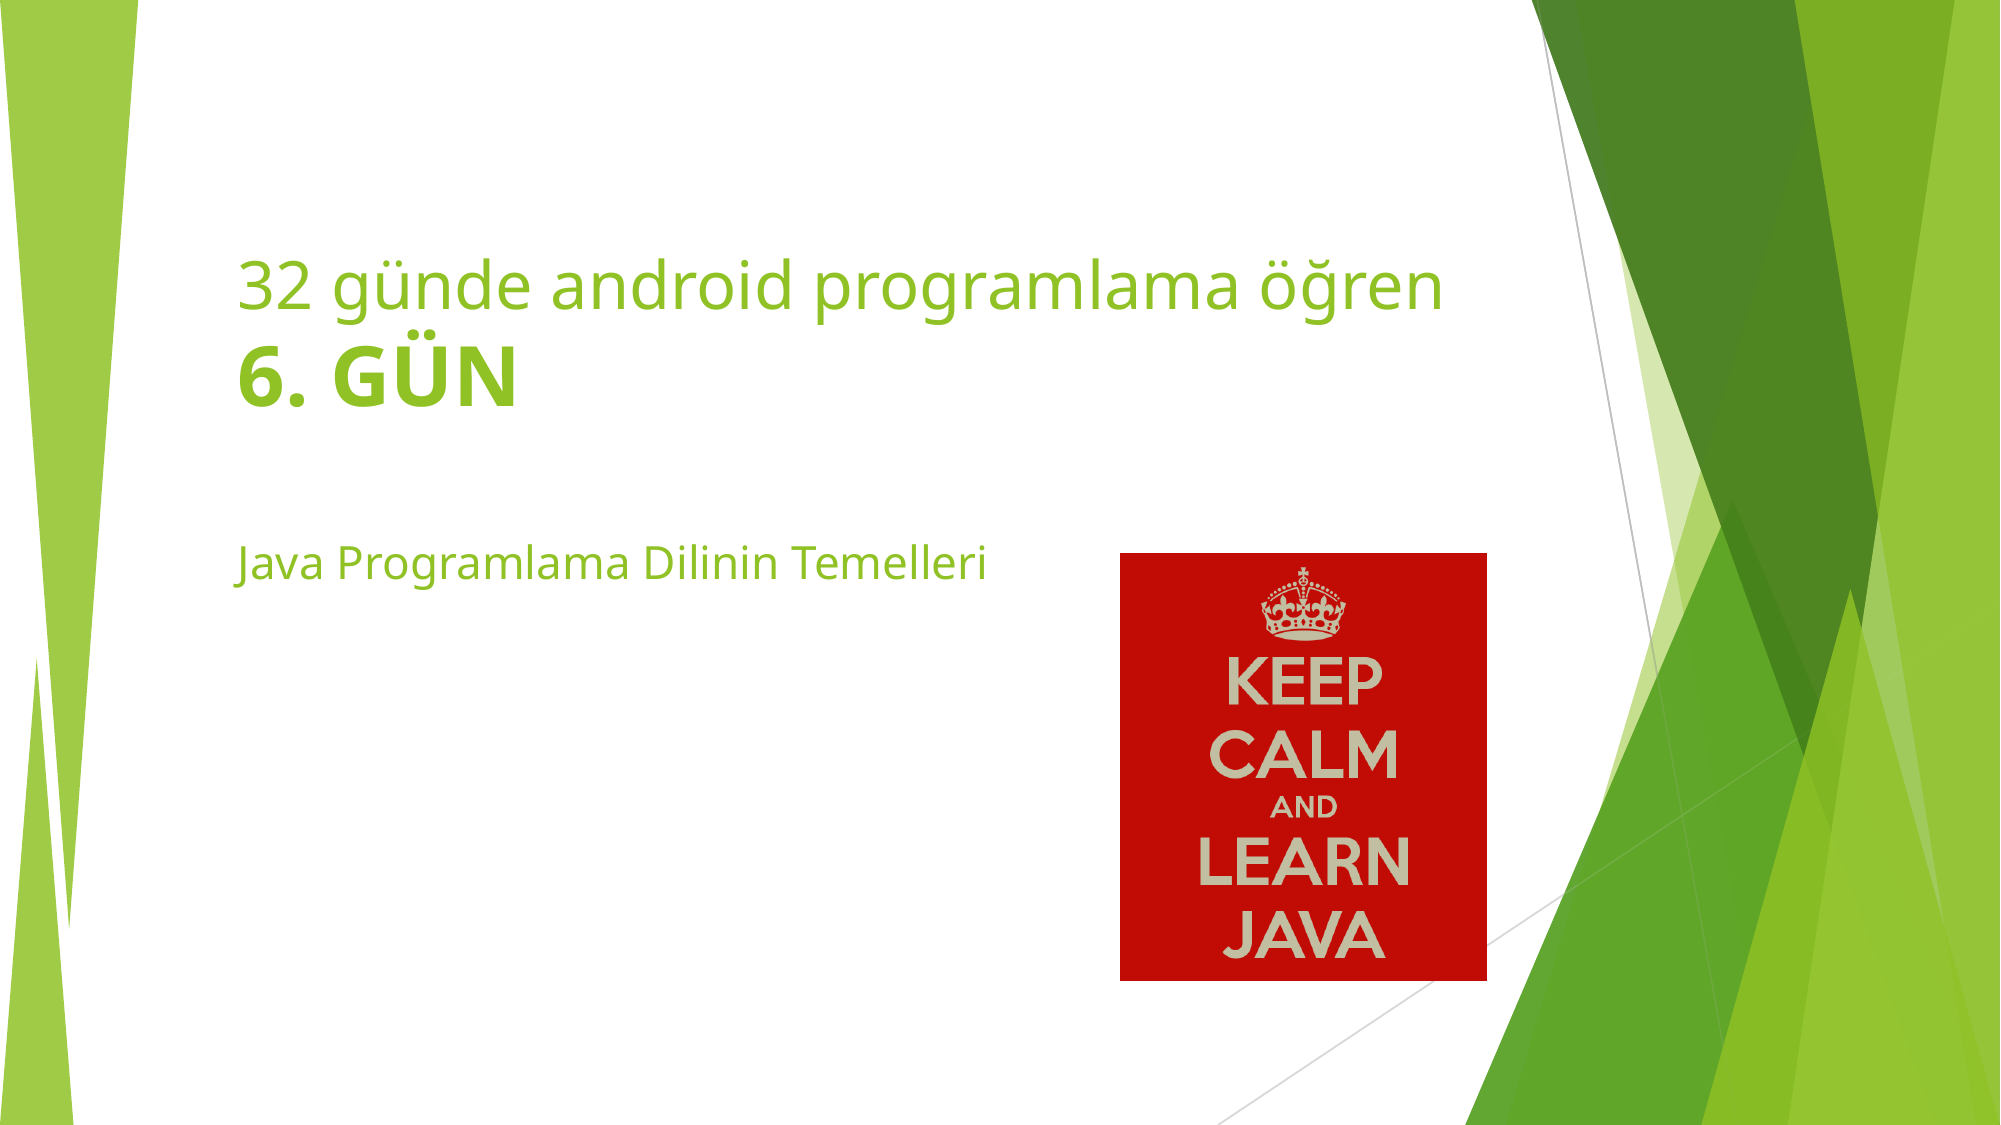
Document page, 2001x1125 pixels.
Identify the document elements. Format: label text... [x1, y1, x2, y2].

title 32 günde android programlama öğren 6. GÜN [222, 235, 1497, 506]
picture [1120, 553, 1487, 981]
subtitle Java Programlama Dilinin Temelleri [222, 525, 1497, 935]
